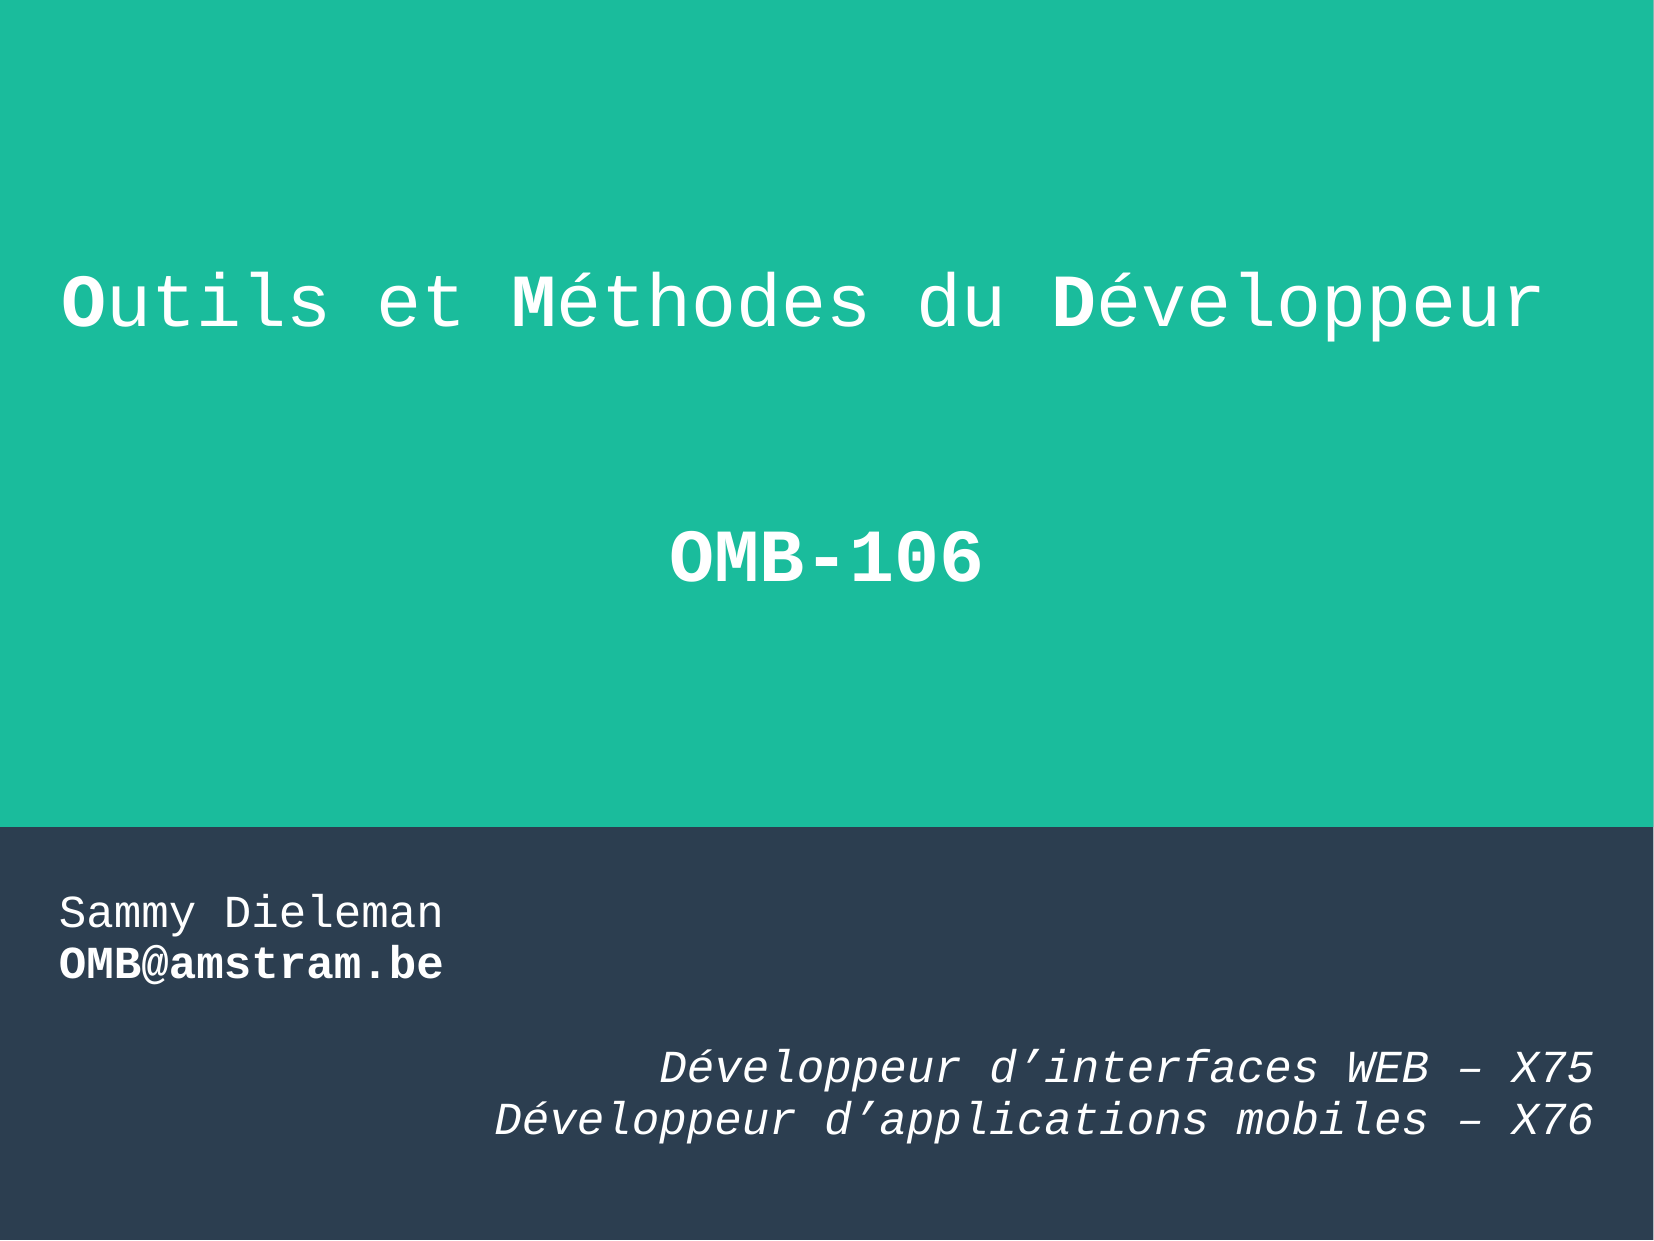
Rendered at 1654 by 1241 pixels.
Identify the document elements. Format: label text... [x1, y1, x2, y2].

title Outils et Méthodes du Développeur OMB-106 [58, 0, 1595, 826]
subtitle Sammy Dieleman OMB@amstram.be Développeur d’interfaces WEB – X75 Développeur d’applications mobiles – X76 [58, 856, 1595, 1181]
